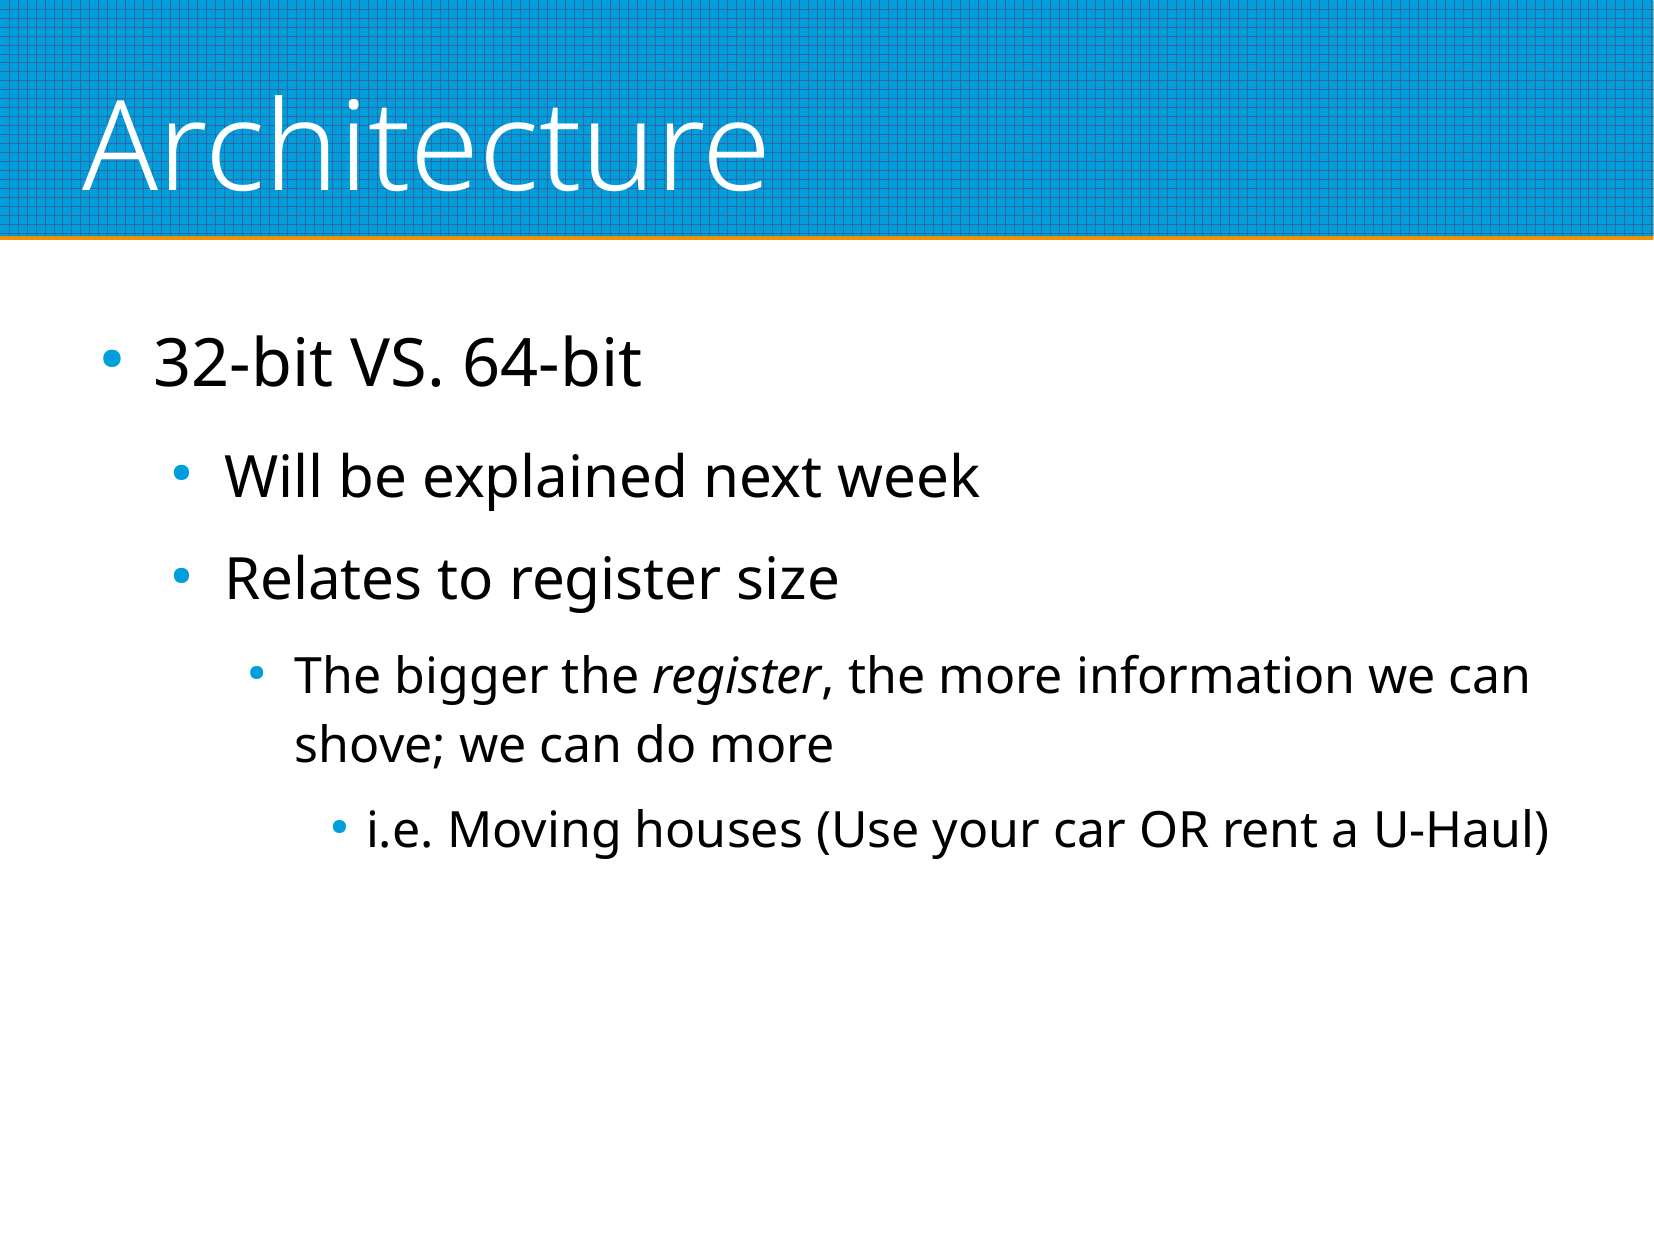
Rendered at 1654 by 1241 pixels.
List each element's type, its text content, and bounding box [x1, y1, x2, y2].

title Architecture [82, 19, 1571, 227]
list 32-bit VS. 64-bit Will be explained next week Relates to register size The bigger the register, the more information we can shove; we can do more i.e. Moving houses (Use your car OR rent a U-Haul) [82, 314, 1563, 1081]
